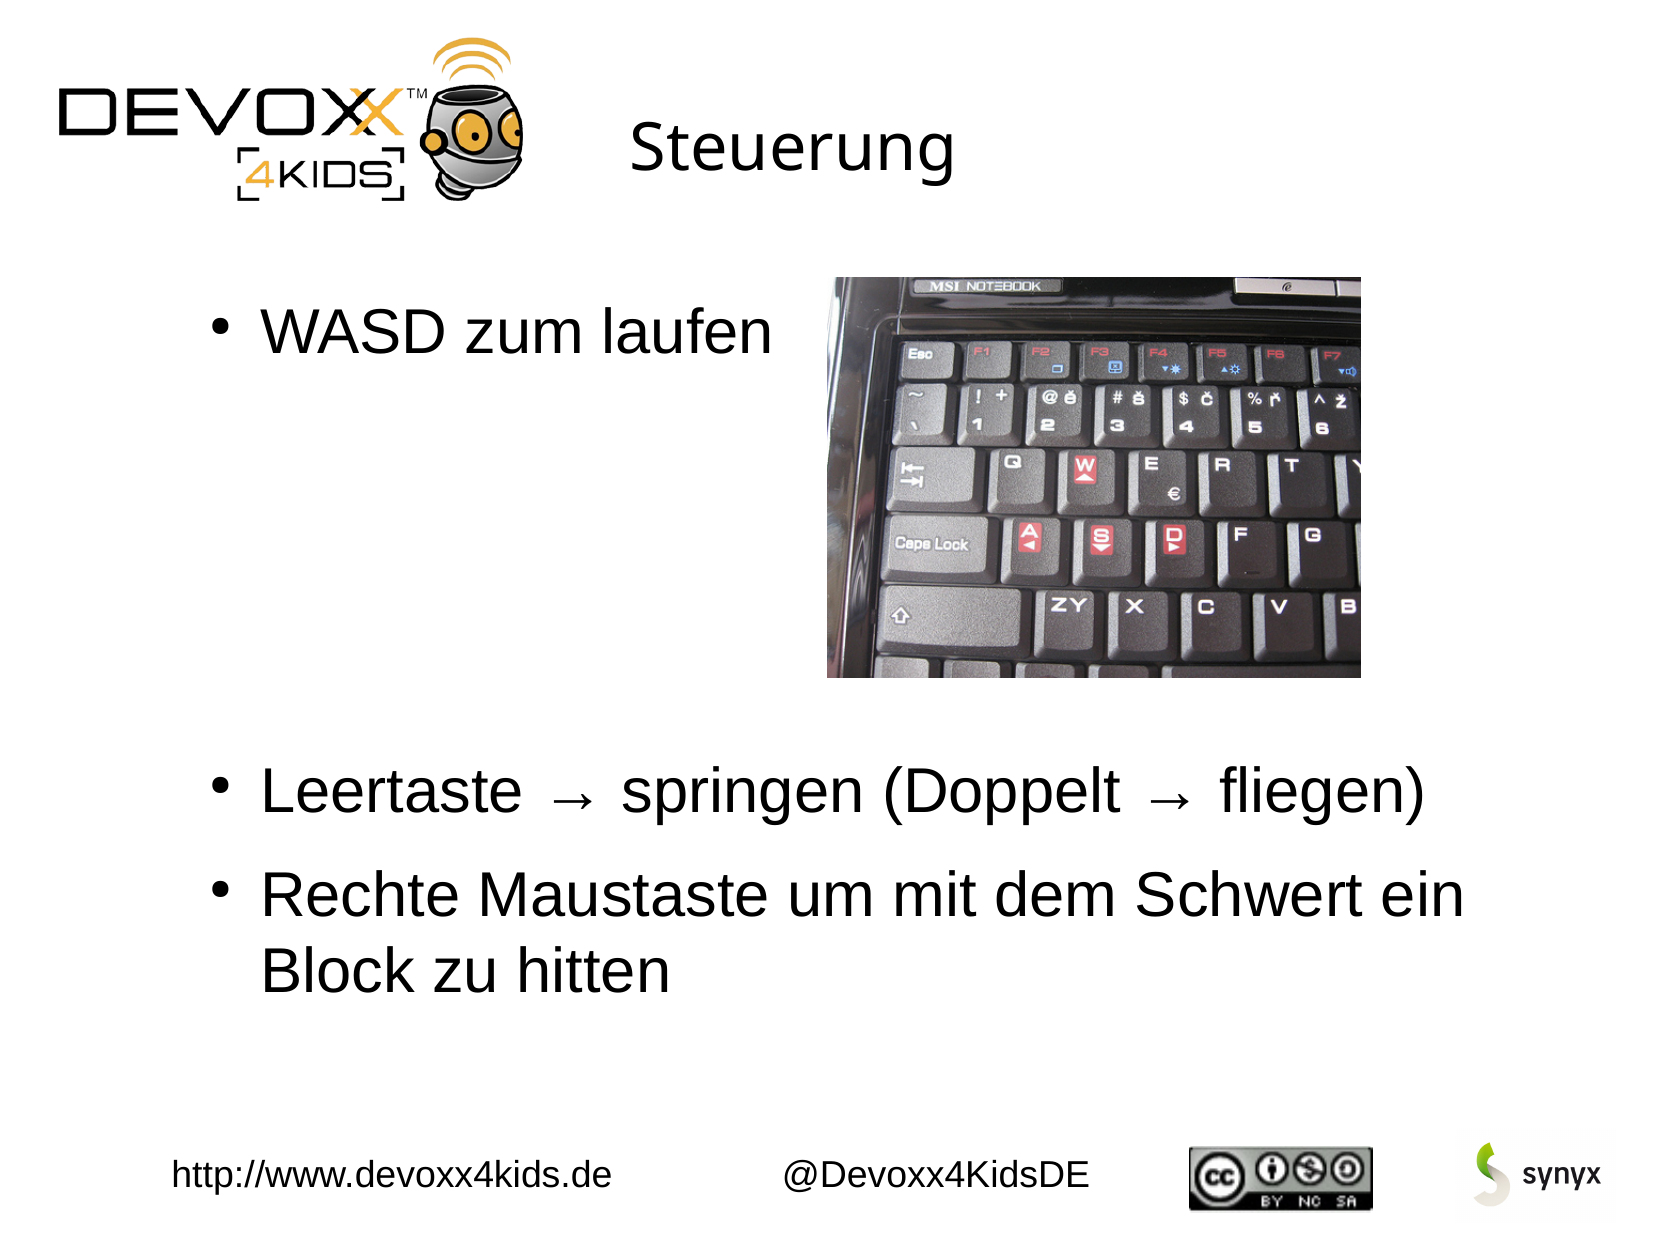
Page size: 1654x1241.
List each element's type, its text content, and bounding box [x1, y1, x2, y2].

picture [59, 37, 523, 201]
picture [827, 277, 1361, 678]
title [82, 49, 1571, 257]
list WASD zum laufen Leertaste → springen (Doppelt → fliegen) Rechte Maustaste um mit dem Schwert ein Block zu hitten [192, 290, 1540, 1010]
picture [1189, 1146, 1373, 1213]
picture [1455, 1128, 1616, 1223]
text_box Steuerung [614, 91, 1179, 199]
